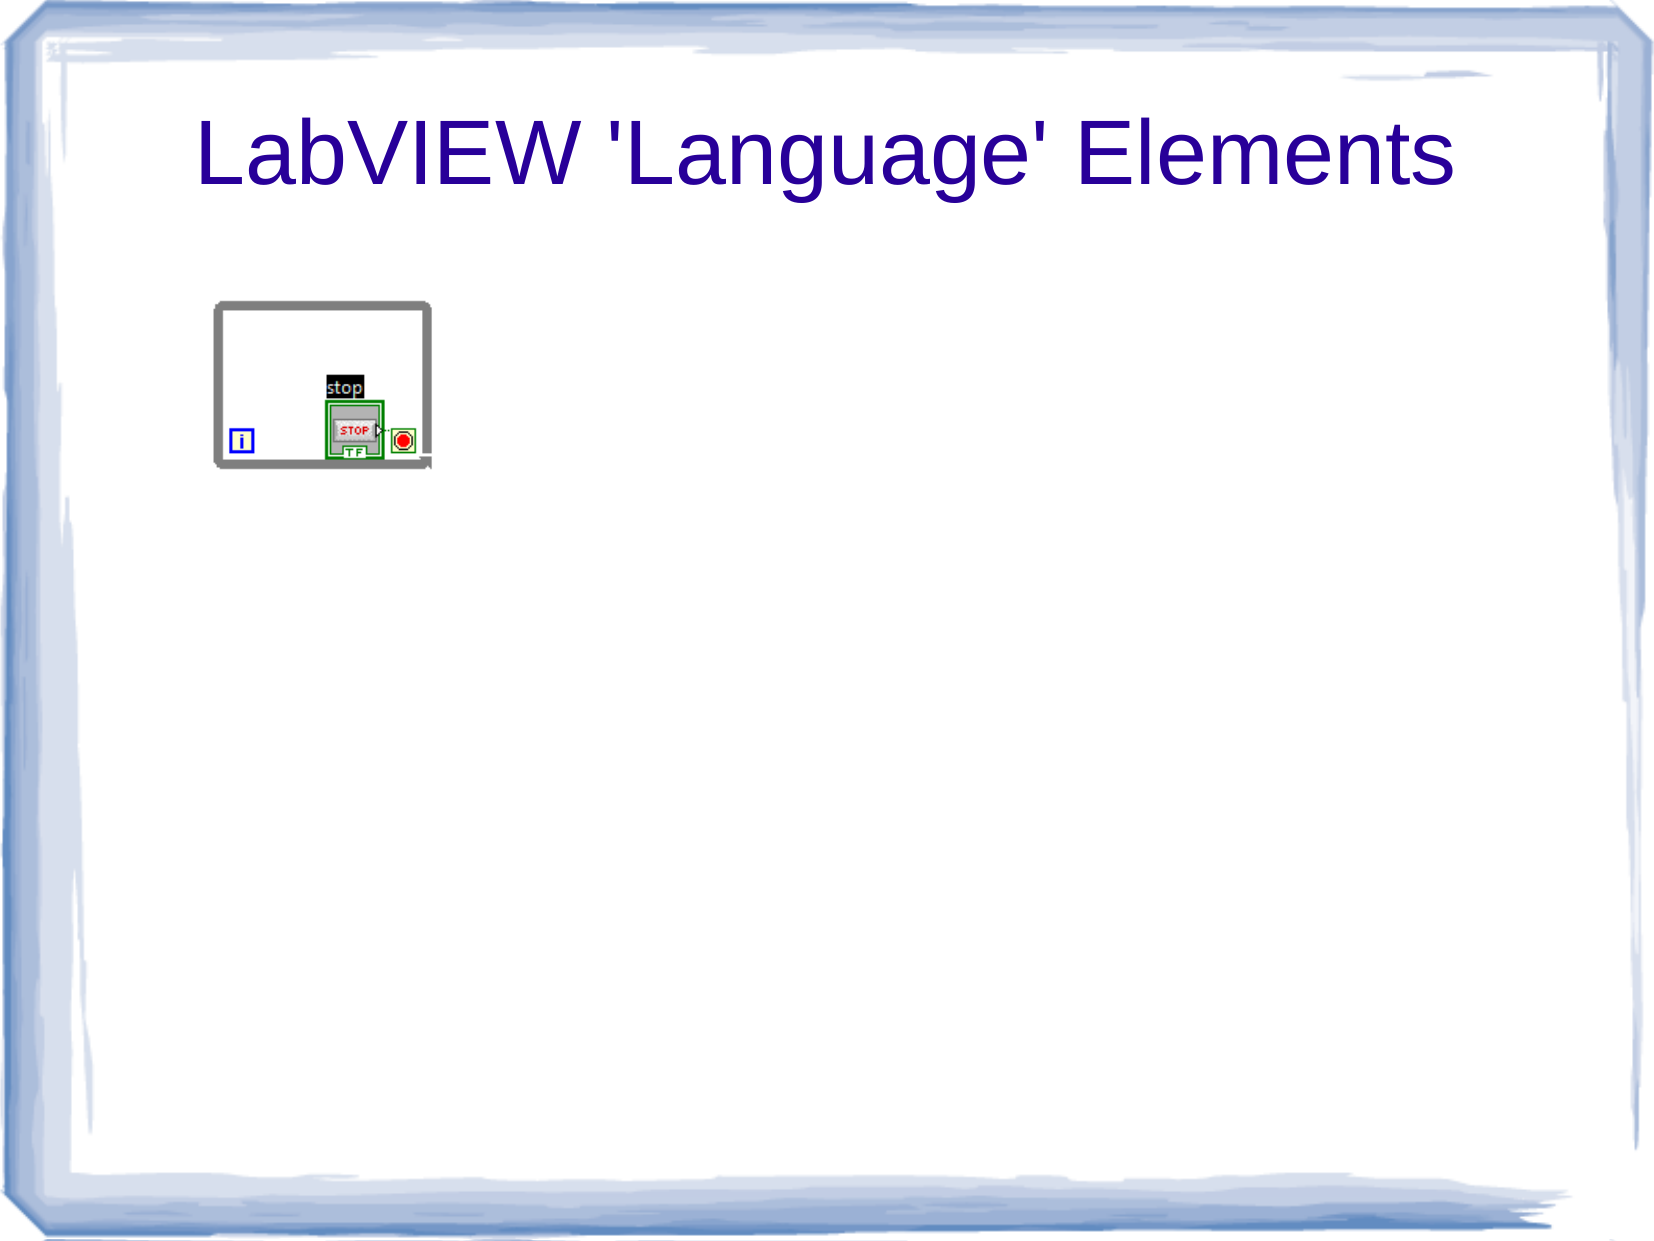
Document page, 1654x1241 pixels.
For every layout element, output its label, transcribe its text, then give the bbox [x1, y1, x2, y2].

picture [0, 0, 1654, 1241]
title LabVIEW 'Language' Elements [82, 56, 1571, 250]
